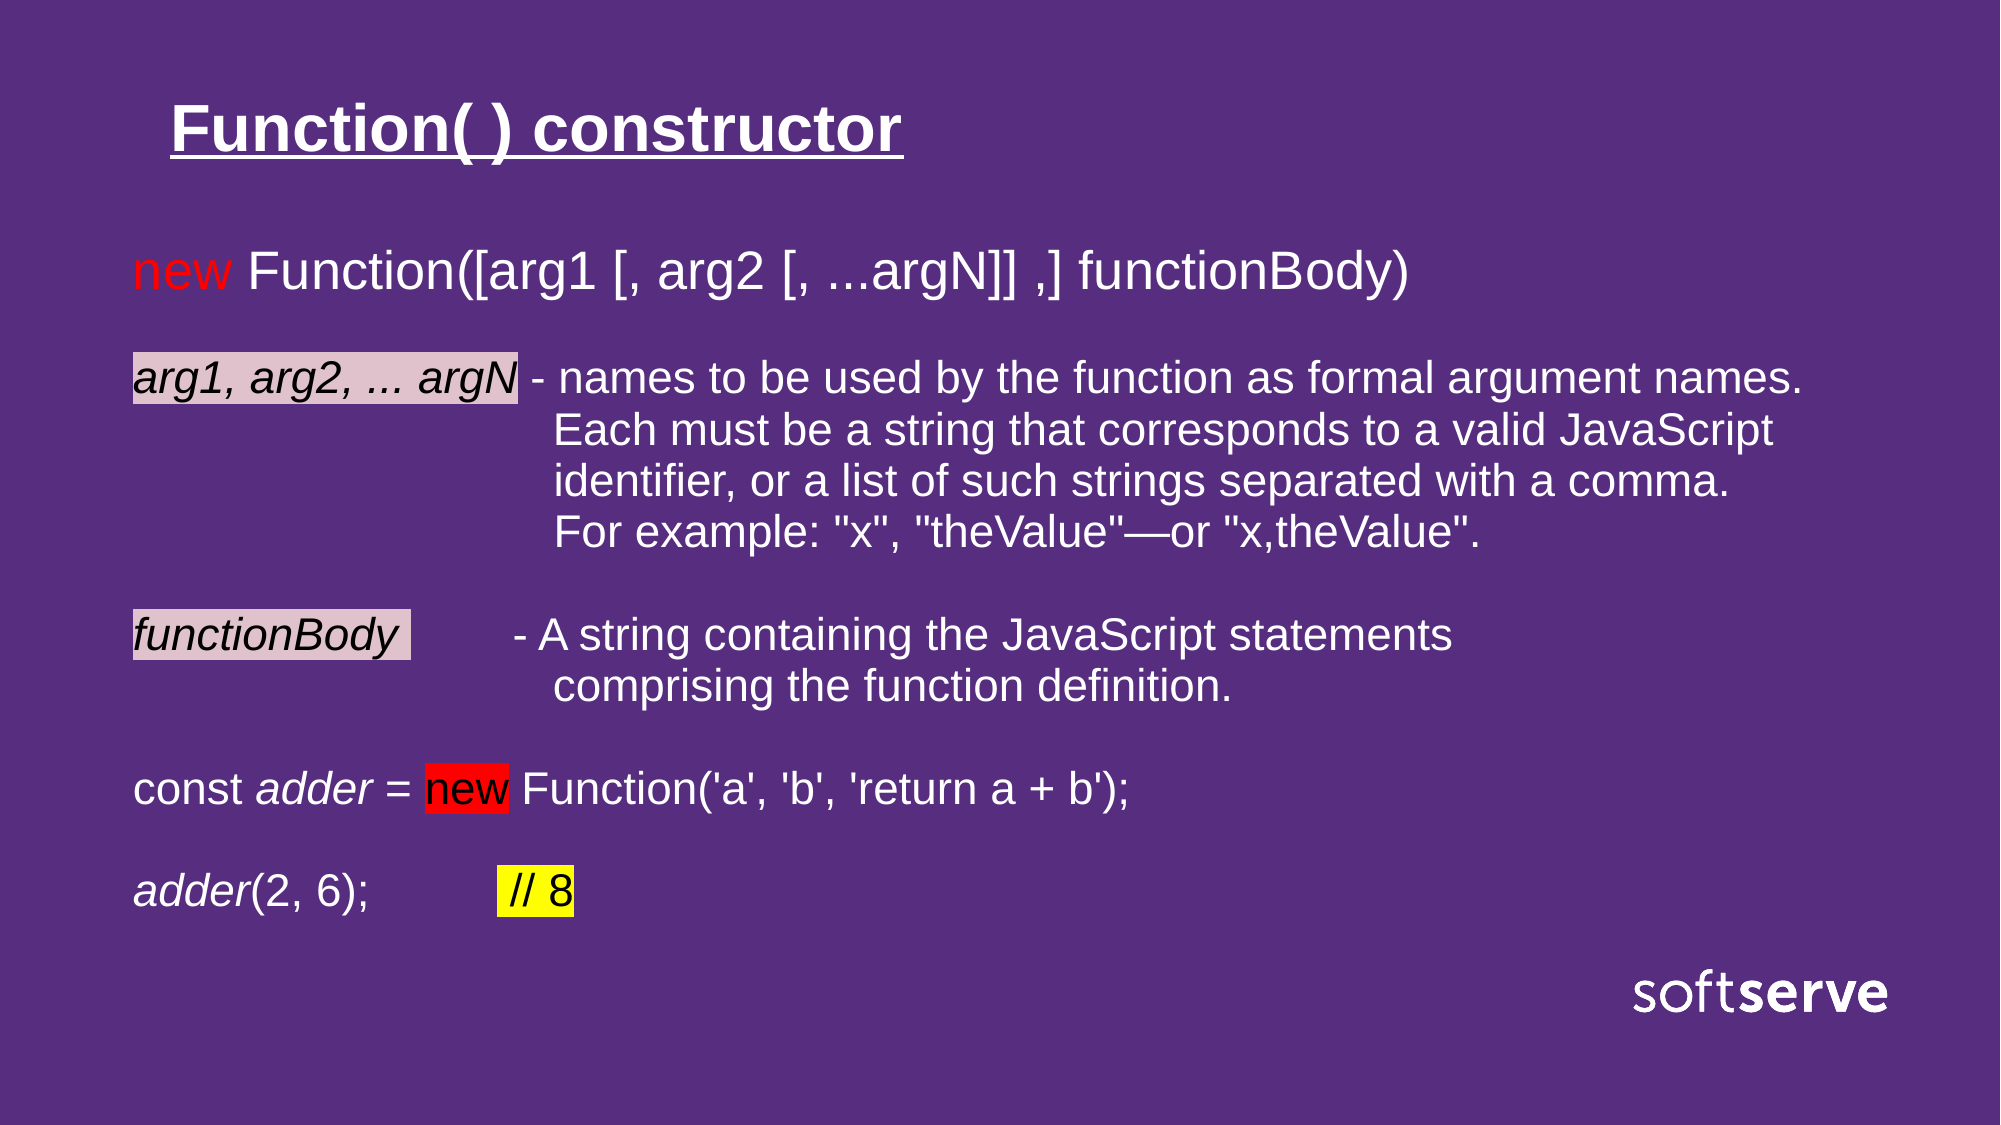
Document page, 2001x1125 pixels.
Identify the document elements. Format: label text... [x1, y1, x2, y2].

text_box Function( ) constructor new Function([arg1 [, arg2 [, ...argN]] ,] functionBody) arg1, arg2, ... argN - names to be used by the function as formal argument names. Each must be a string that corresponds to a valid JavaScript identifier, or a list of such strings separated with a comma. For example: "x", "theValue"—or "x,theValue". functionBody - A string containing the JavaScript statements comprising the function definition. const adder = new Function('a', 'b', 'return a + b'); adder(2, 6); // 8 [118, 83, 1861, 999]
